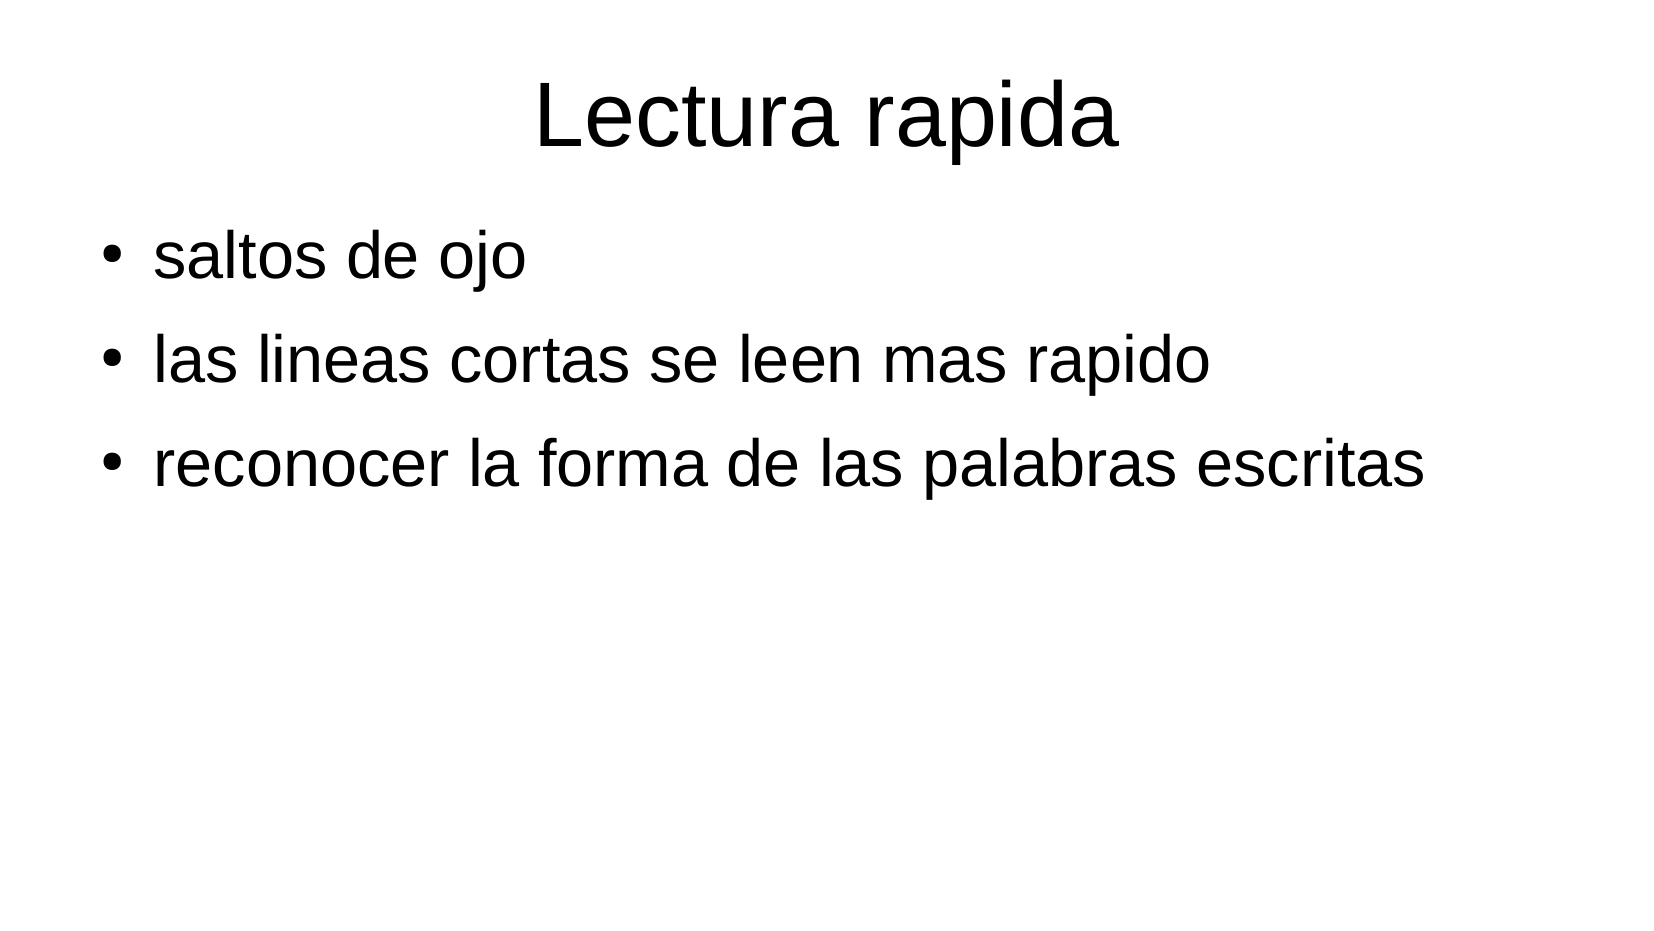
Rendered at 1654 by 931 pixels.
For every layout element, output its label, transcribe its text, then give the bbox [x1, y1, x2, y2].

title Lectura rapida [82, 37, 1571, 193]
list saltos de ojo las lineas cortas se leen mas rapido reconocer la forma de las palabras escritas [82, 217, 1571, 758]
